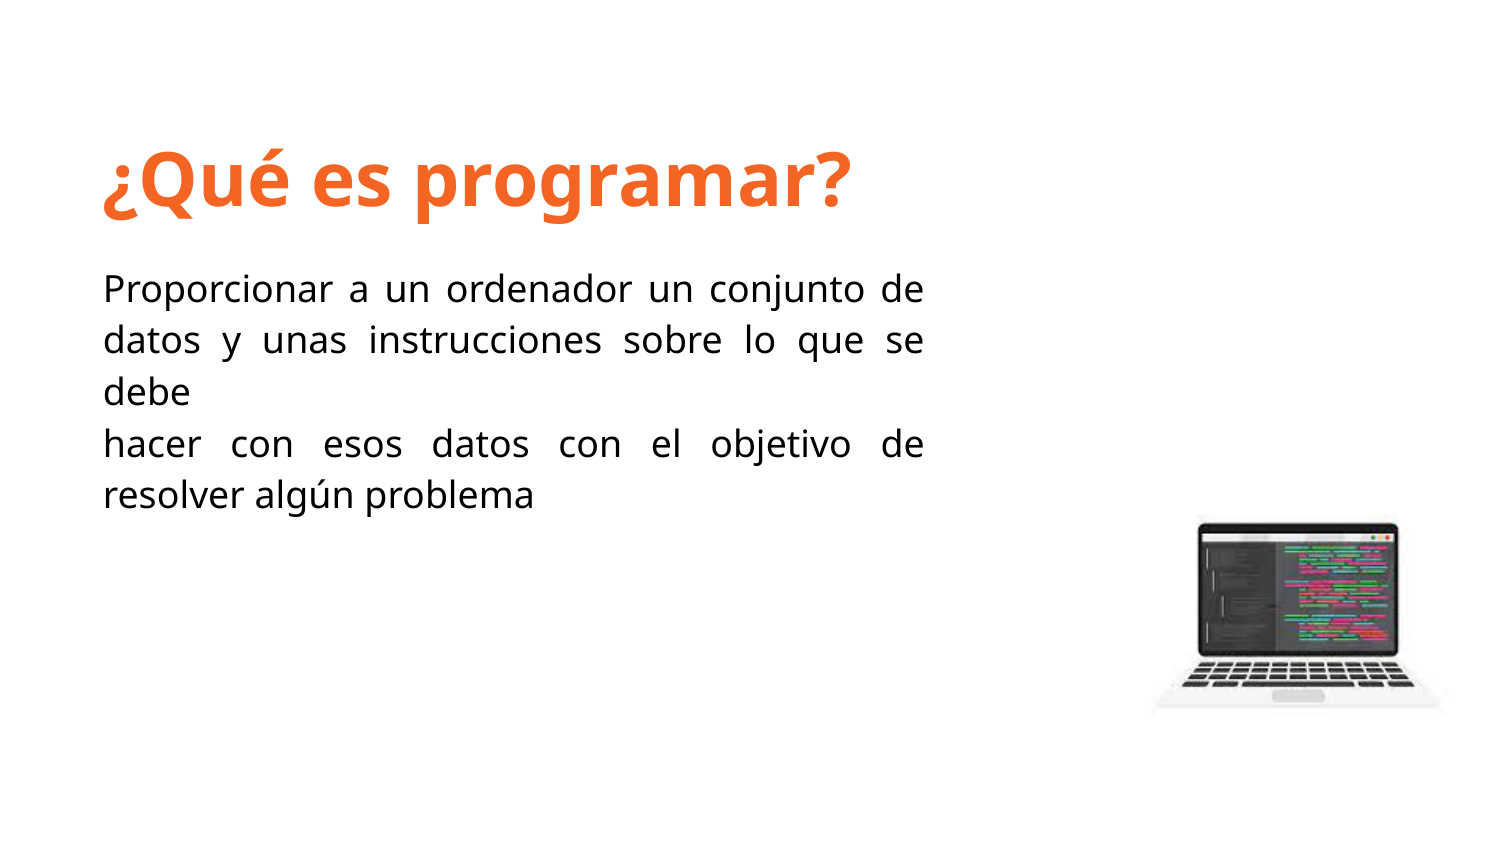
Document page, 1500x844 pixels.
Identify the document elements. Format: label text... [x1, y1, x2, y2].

title Proporcionar a un ordenador un conjunto de datos y unas instrucciones sobre lo que se debe hacer con esos datos con el objetivo de resolver algún problema [87, 242, 941, 746]
picture [1122, 440, 1475, 792]
title ¿Qué es programar? [87, 116, 941, 242]
